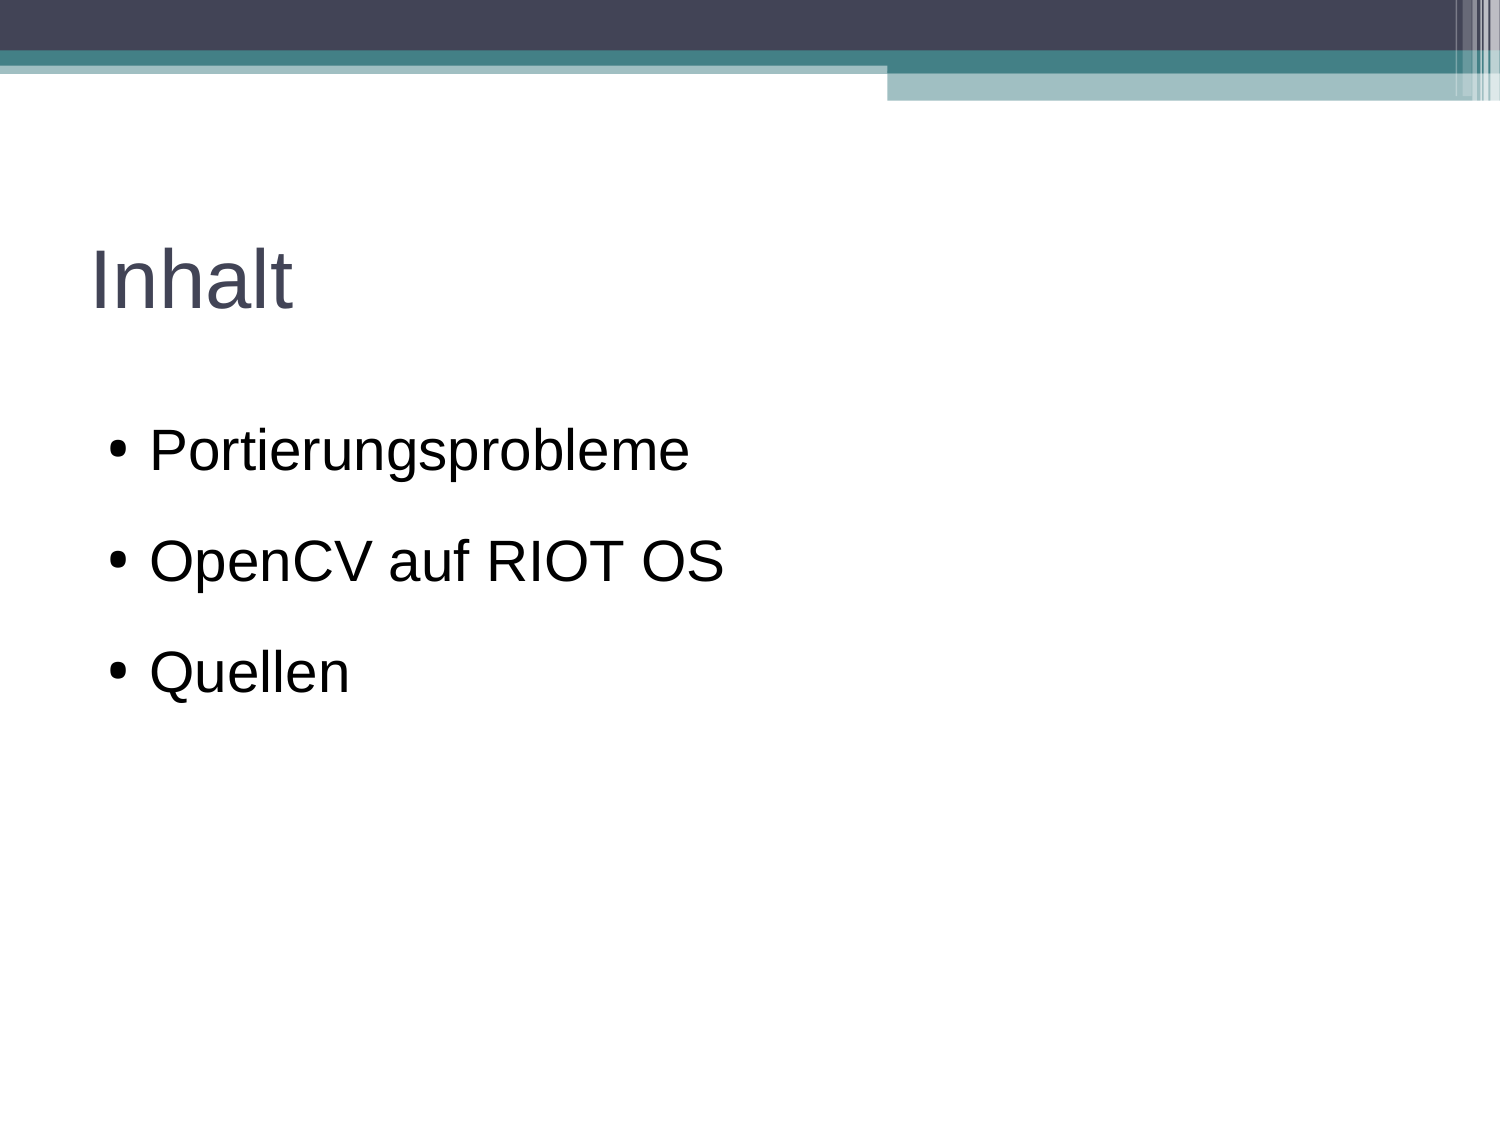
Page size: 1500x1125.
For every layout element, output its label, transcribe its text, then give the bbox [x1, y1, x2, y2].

list Portierungsprobleme OpenCV auf RIOT OS Quellen [75, 369, 1426, 1022]
title Inhalt [75, 167, 1426, 369]
